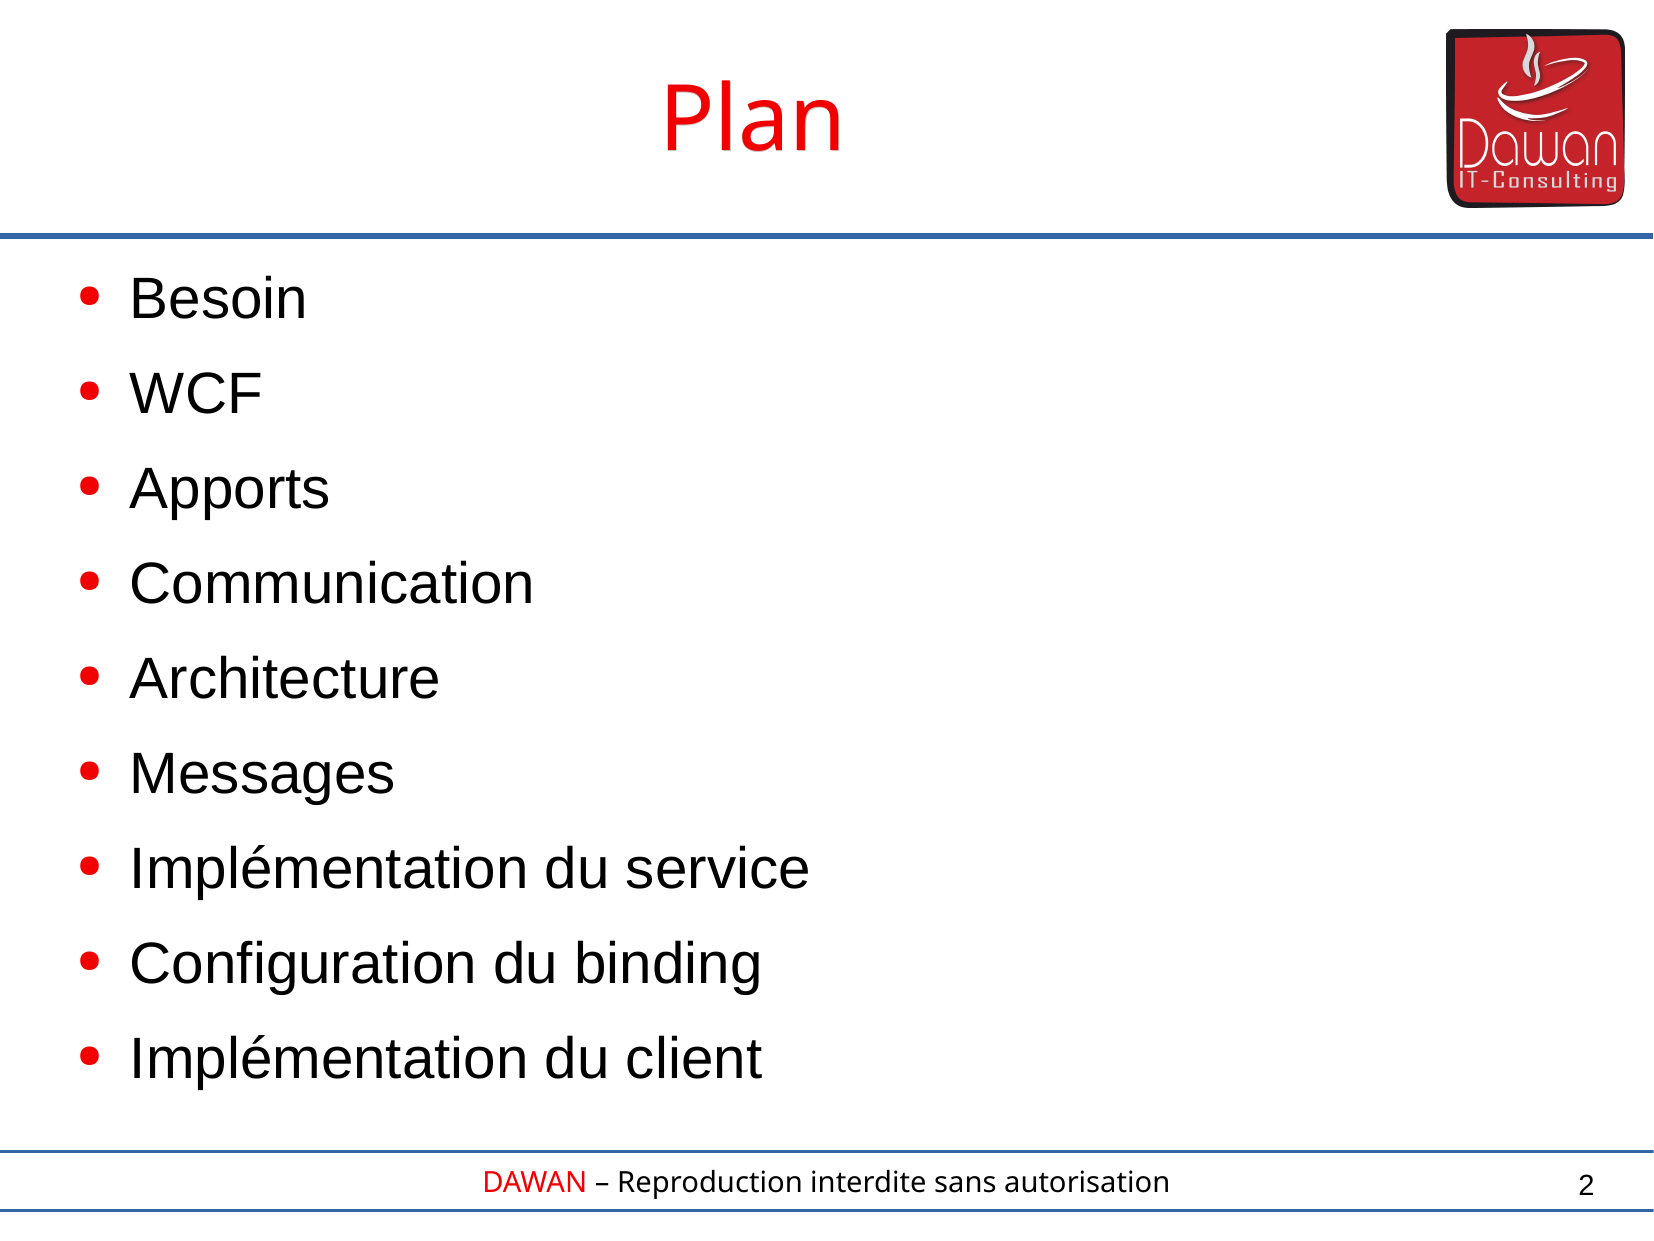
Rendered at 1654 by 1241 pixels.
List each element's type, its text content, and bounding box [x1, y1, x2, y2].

picture [1446, 29, 1625, 208]
title Plan [59, 24, 1447, 206]
list Besoin WCF Apports Communication Architecture Messages Implémentation du service Configuration du binding Implémentation du client [59, 265, 1595, 1094]
